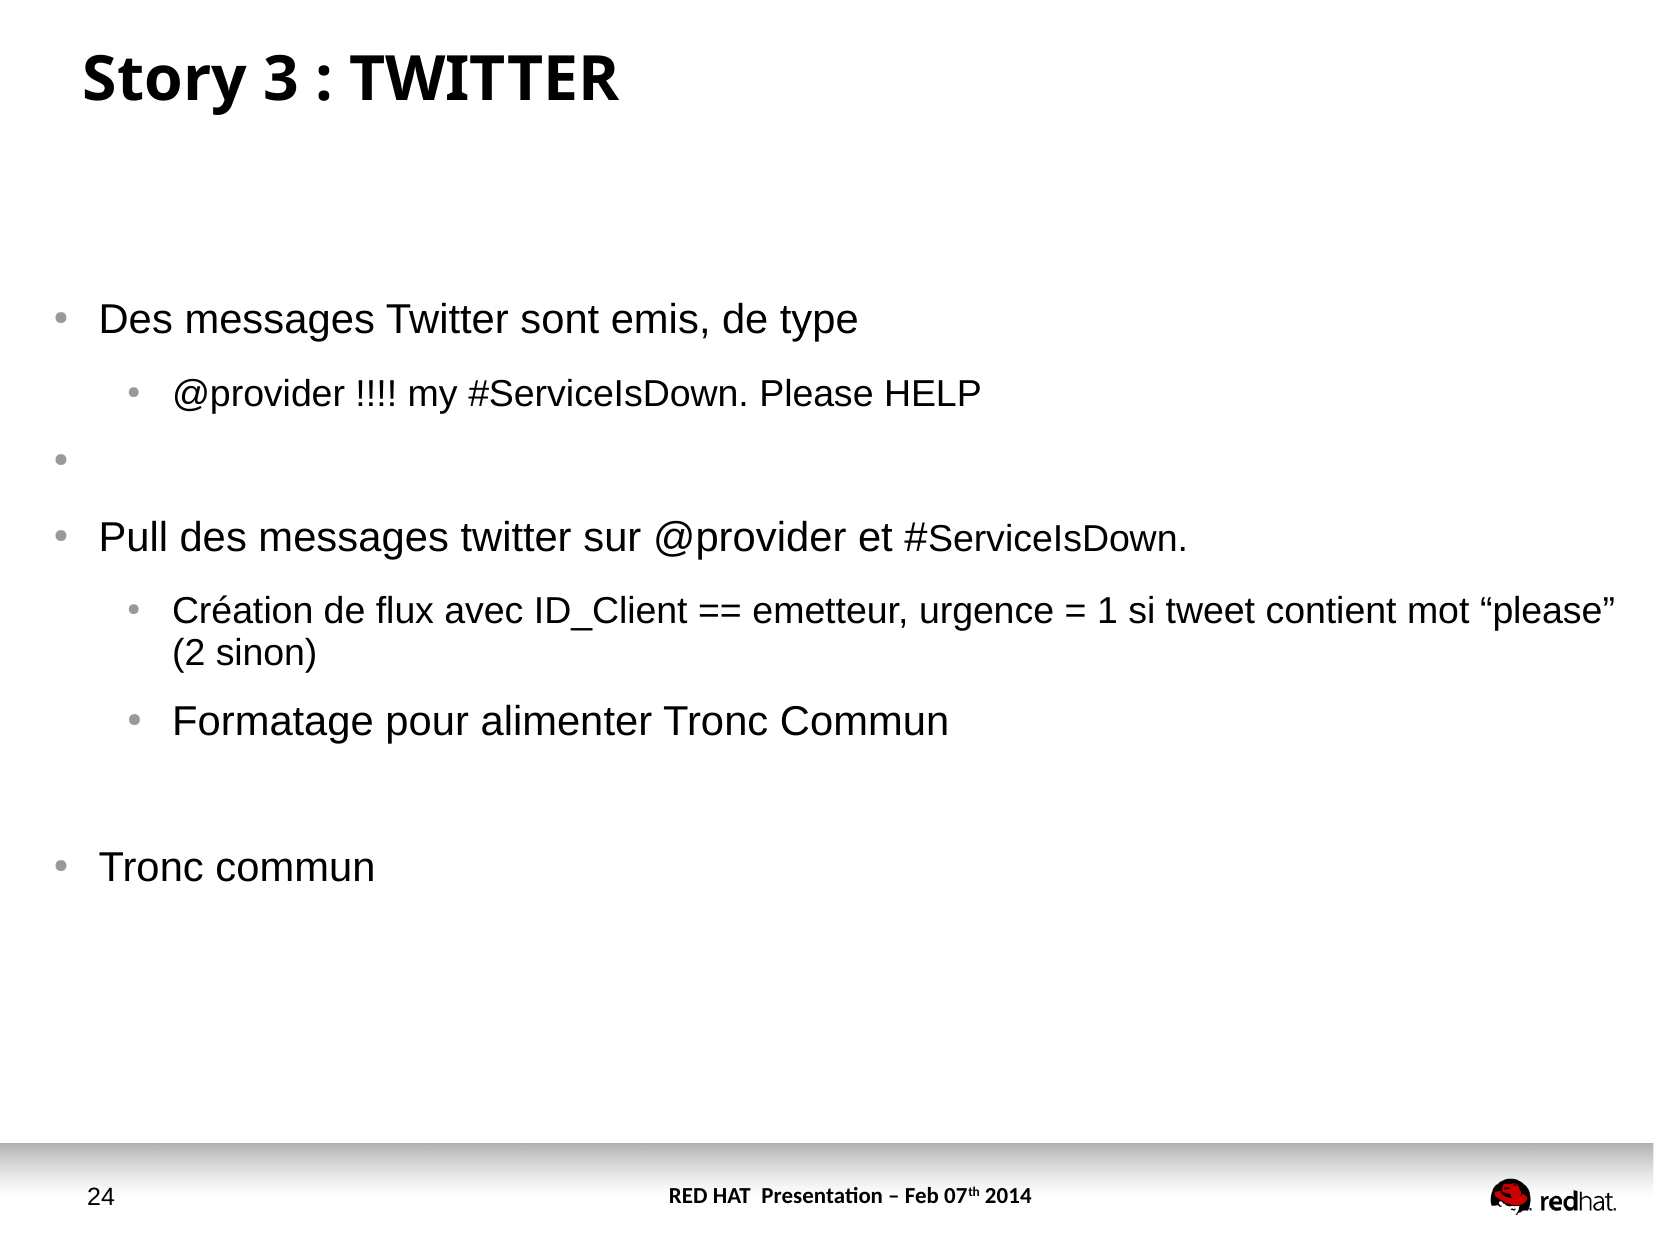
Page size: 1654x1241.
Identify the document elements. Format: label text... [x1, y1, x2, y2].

title Story 3 : TWITTER [82, 0, 1571, 180]
picture [0, 1143, 1654, 1241]
list Des messages Twitter sont emis, de type @provider !!!! my #ServiceIsDown. Please HELP Pull des messages twitter sur @provider et #ServiceIsDown. Création de flux avec ID_Client == emetteur, urgence = 1 si tweet contient mot “please” (2 sinon) Formatage pour alimenter Tronc Commun Tronc commun [38, 220, 1654, 925]
